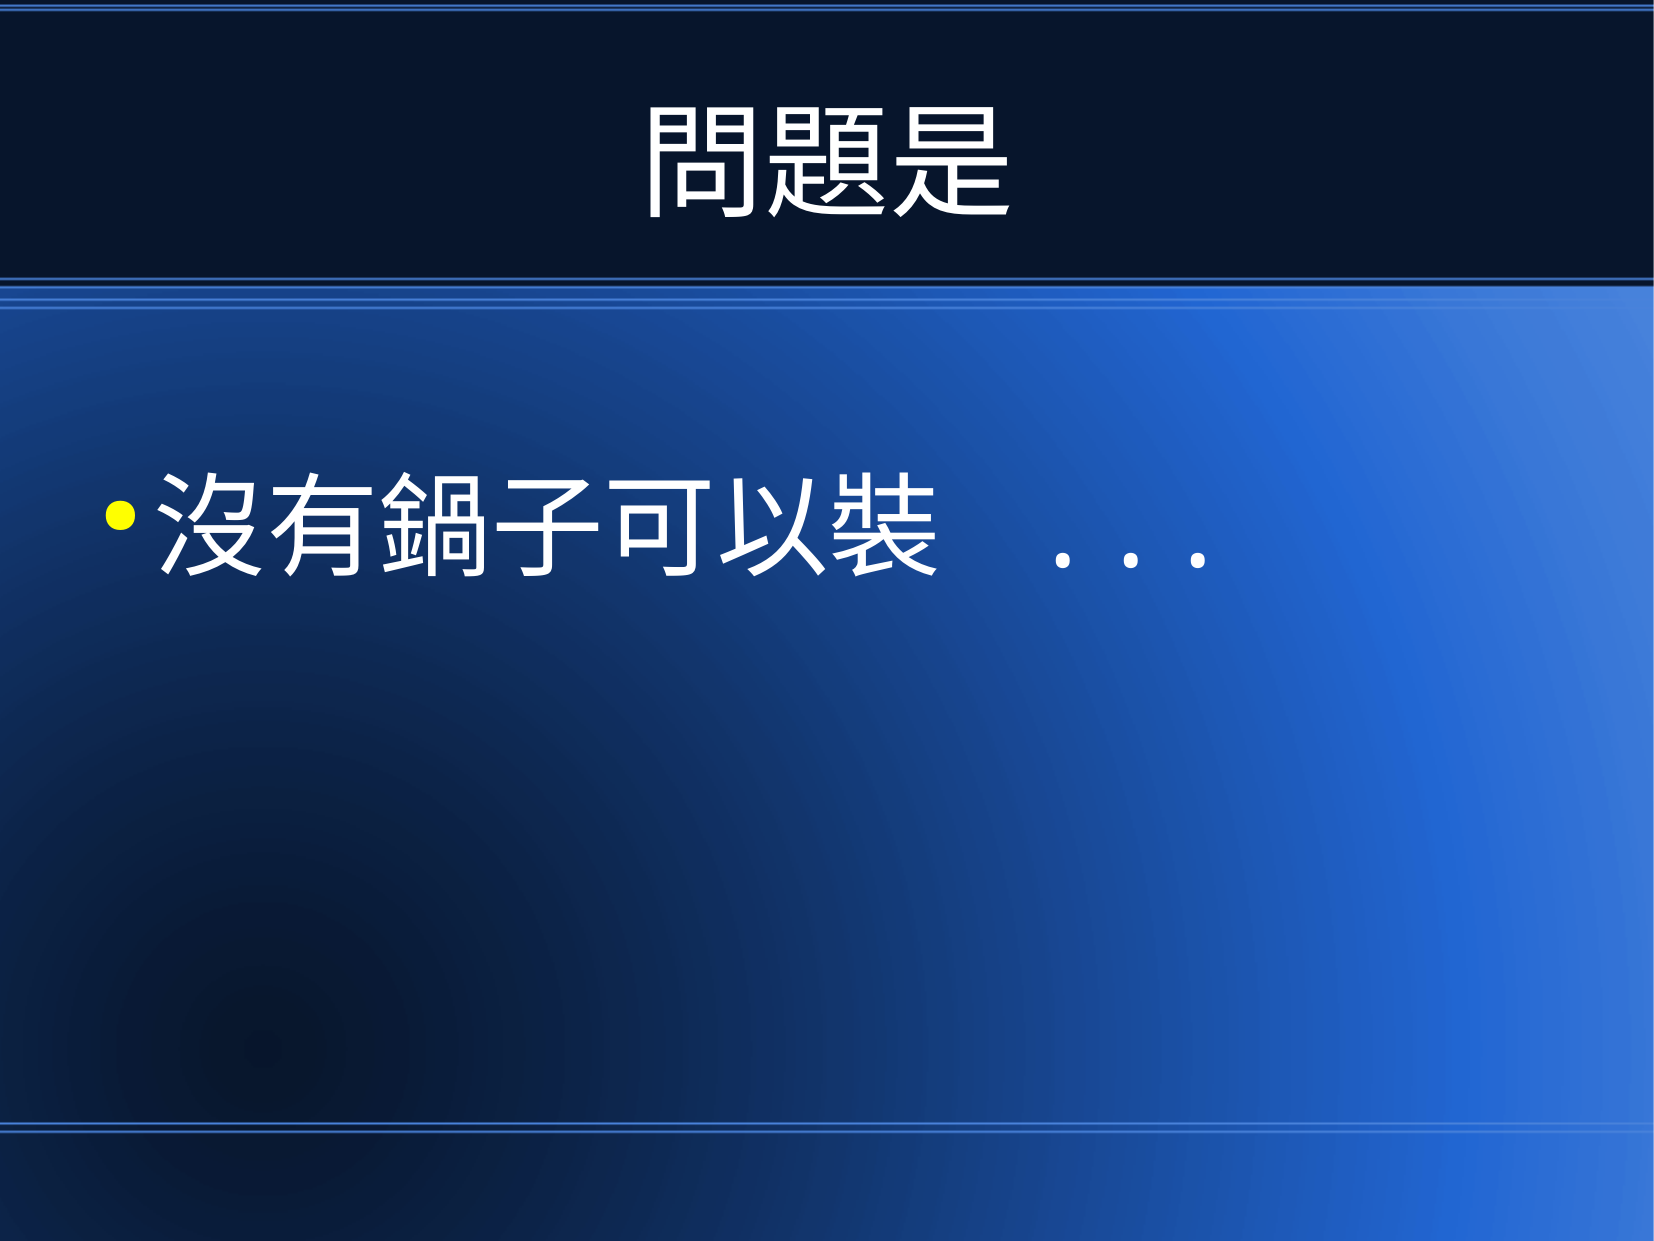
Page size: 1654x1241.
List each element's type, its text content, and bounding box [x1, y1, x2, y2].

list 沒有鍋子可以裝 ... [82, 355, 1571, 1241]
picture [0, 0, 1654, 1241]
title 問題是 [82, 49, 1571, 257]
